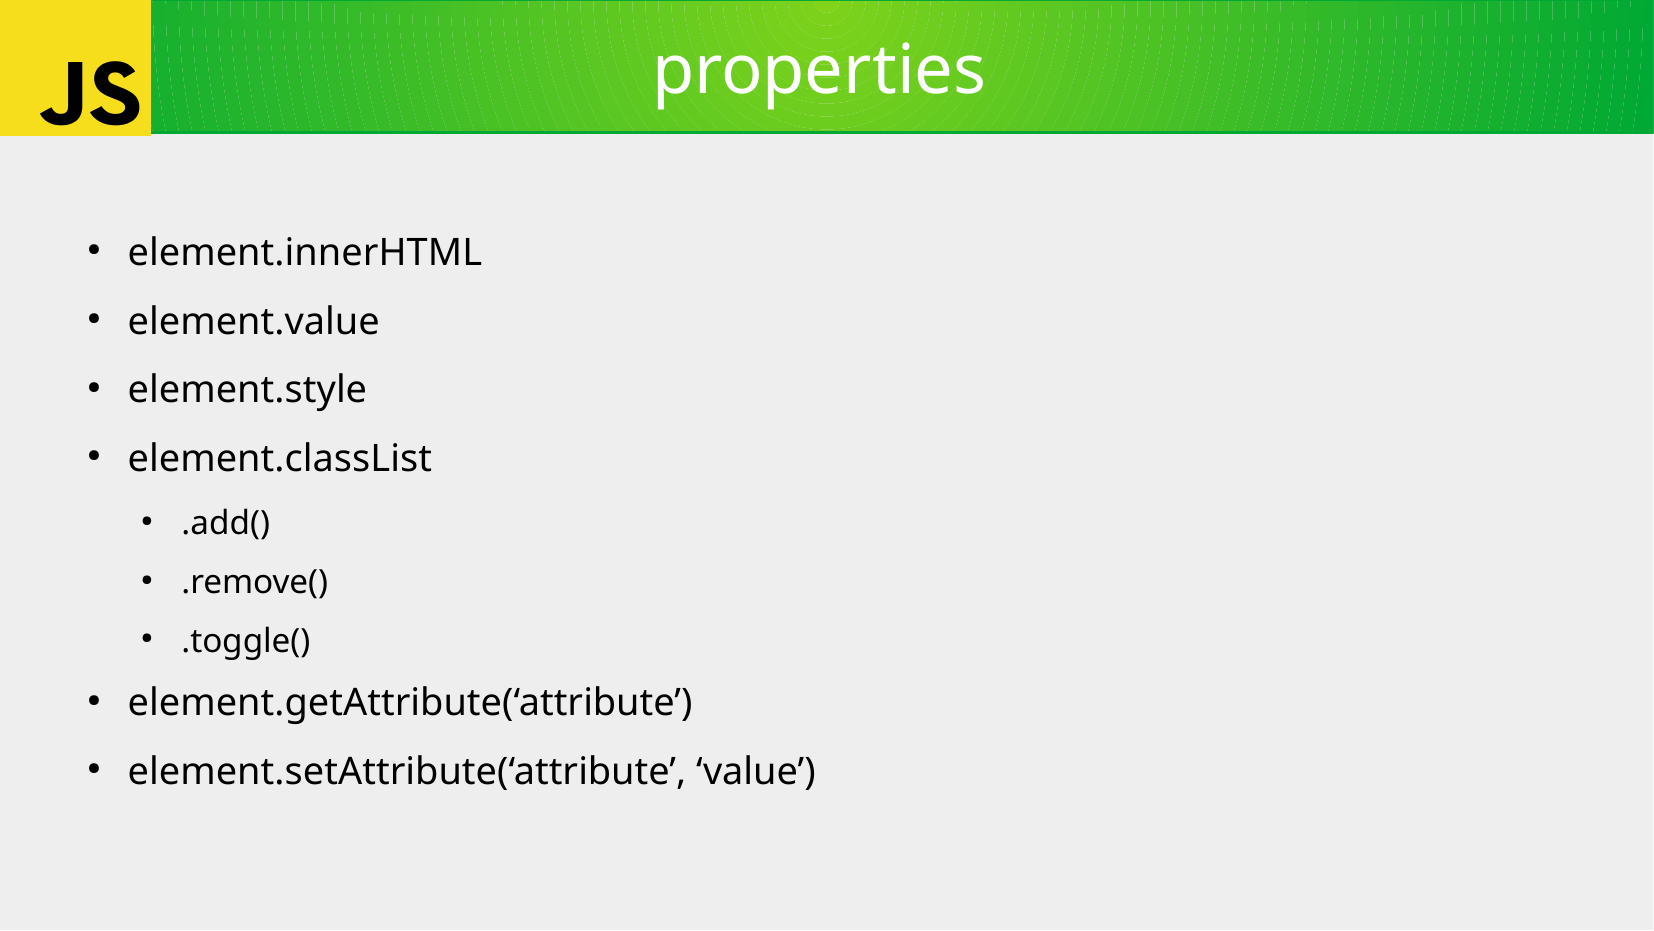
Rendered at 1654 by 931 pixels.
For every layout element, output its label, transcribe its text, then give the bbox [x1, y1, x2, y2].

list element.innerHTML element.value element.style element.classList .add() .remove() .toggle() element.getAttribute(‘attribute’) element.setAttribute(‘attribute’, ‘value’) [73, 225, 1565, 798]
title properties [151, 14, 1565, 119]
picture [0, 0, 151, 136]
